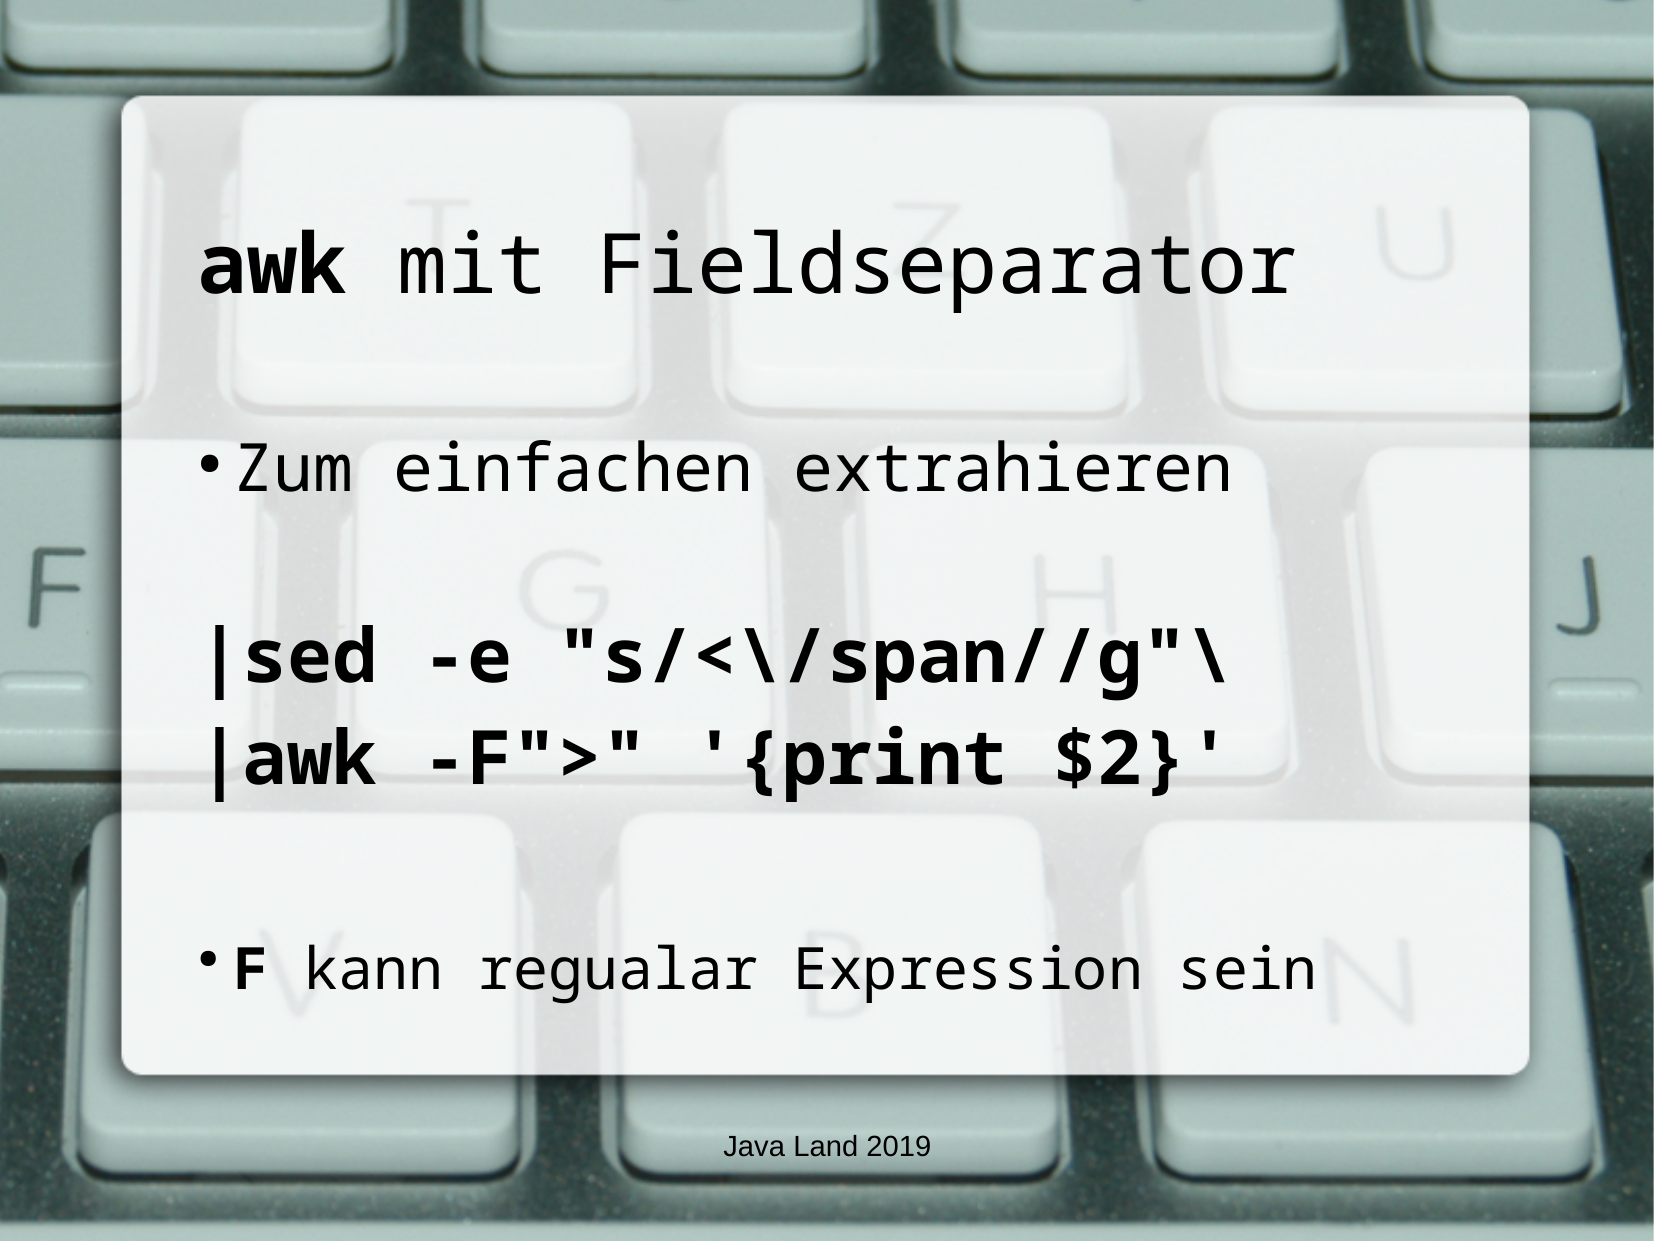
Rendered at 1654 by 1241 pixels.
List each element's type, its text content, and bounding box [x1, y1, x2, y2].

title [280, 170, 1436, 934]
picture [0, 0, 1654, 1241]
text_box awk mit Fieldseparator Zum einfachen extrahieren |sed -e "s/<\/span//g"\ |awk -F">" '{print $2}' F kann regualar Expression sein [197, 204, 1430, 1030]
